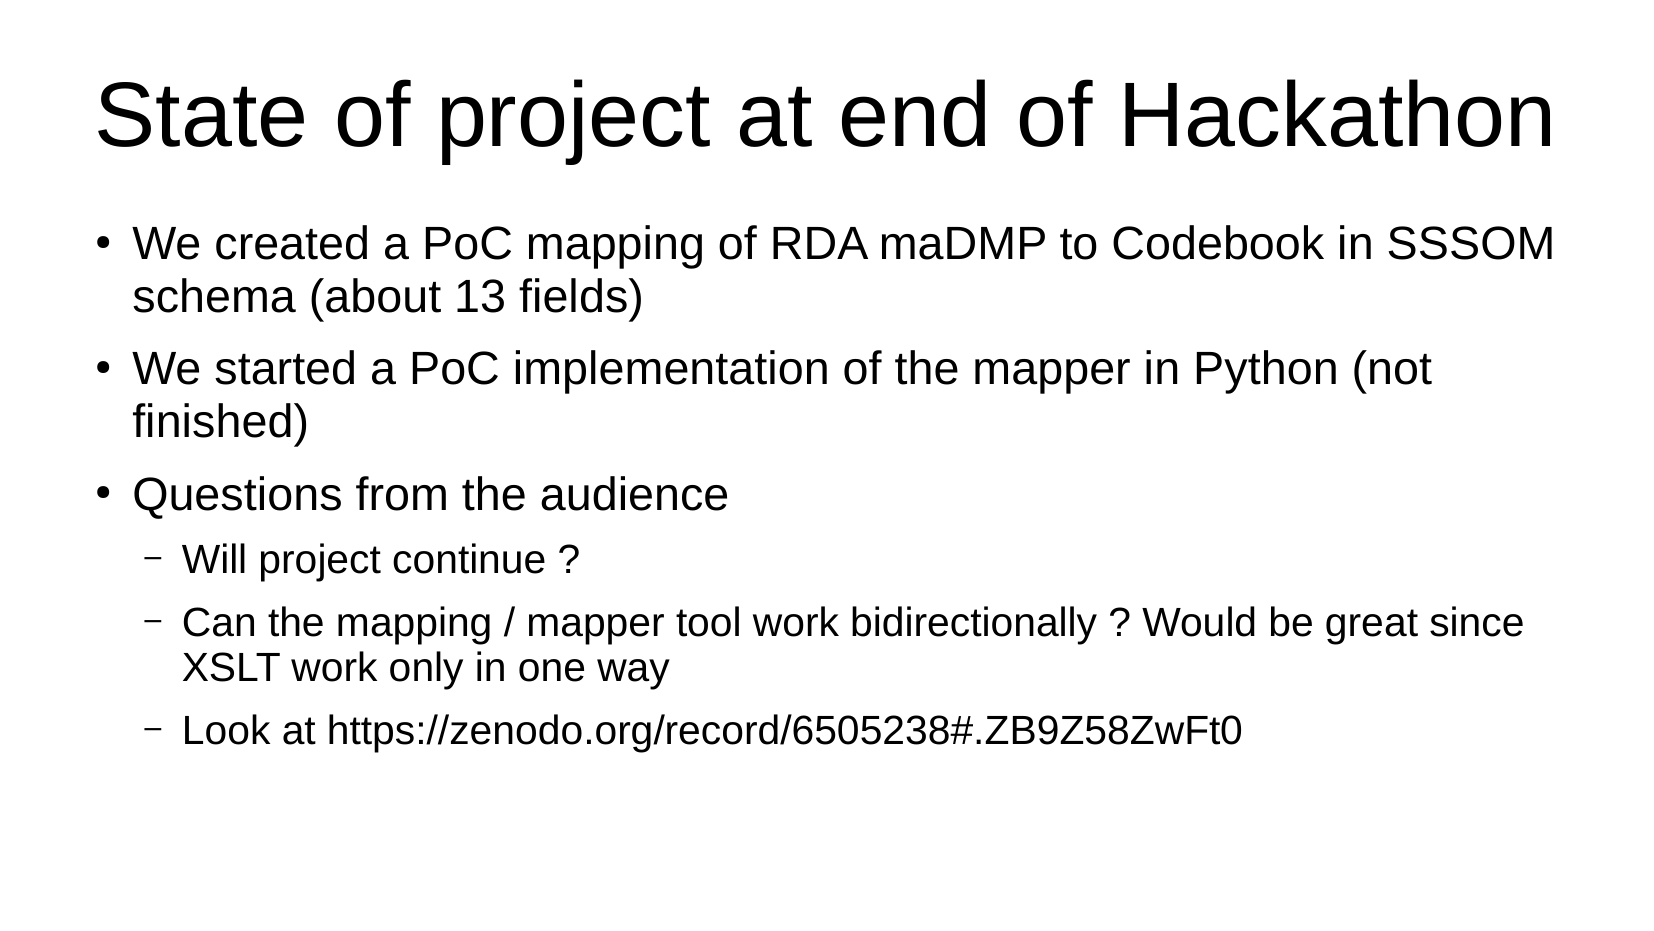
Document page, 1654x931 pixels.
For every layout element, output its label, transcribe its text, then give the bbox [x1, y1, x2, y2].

title State of project at end of Hackathon [82, 37, 1571, 193]
list We created a PoC mapping of RDA maDMP to Codebook in SSSOM schema (about 13 fields) We started a PoC implementation of the mapper in Python (not finished) Questions from the audience Will project continue ? Can the mapping / mapper tool work bidirectionally ? Would be great since XSLT work only in one way Look at https://zenodo.org/record/6505238#.ZB9Z58ZwFt0 [82, 217, 1571, 758]
